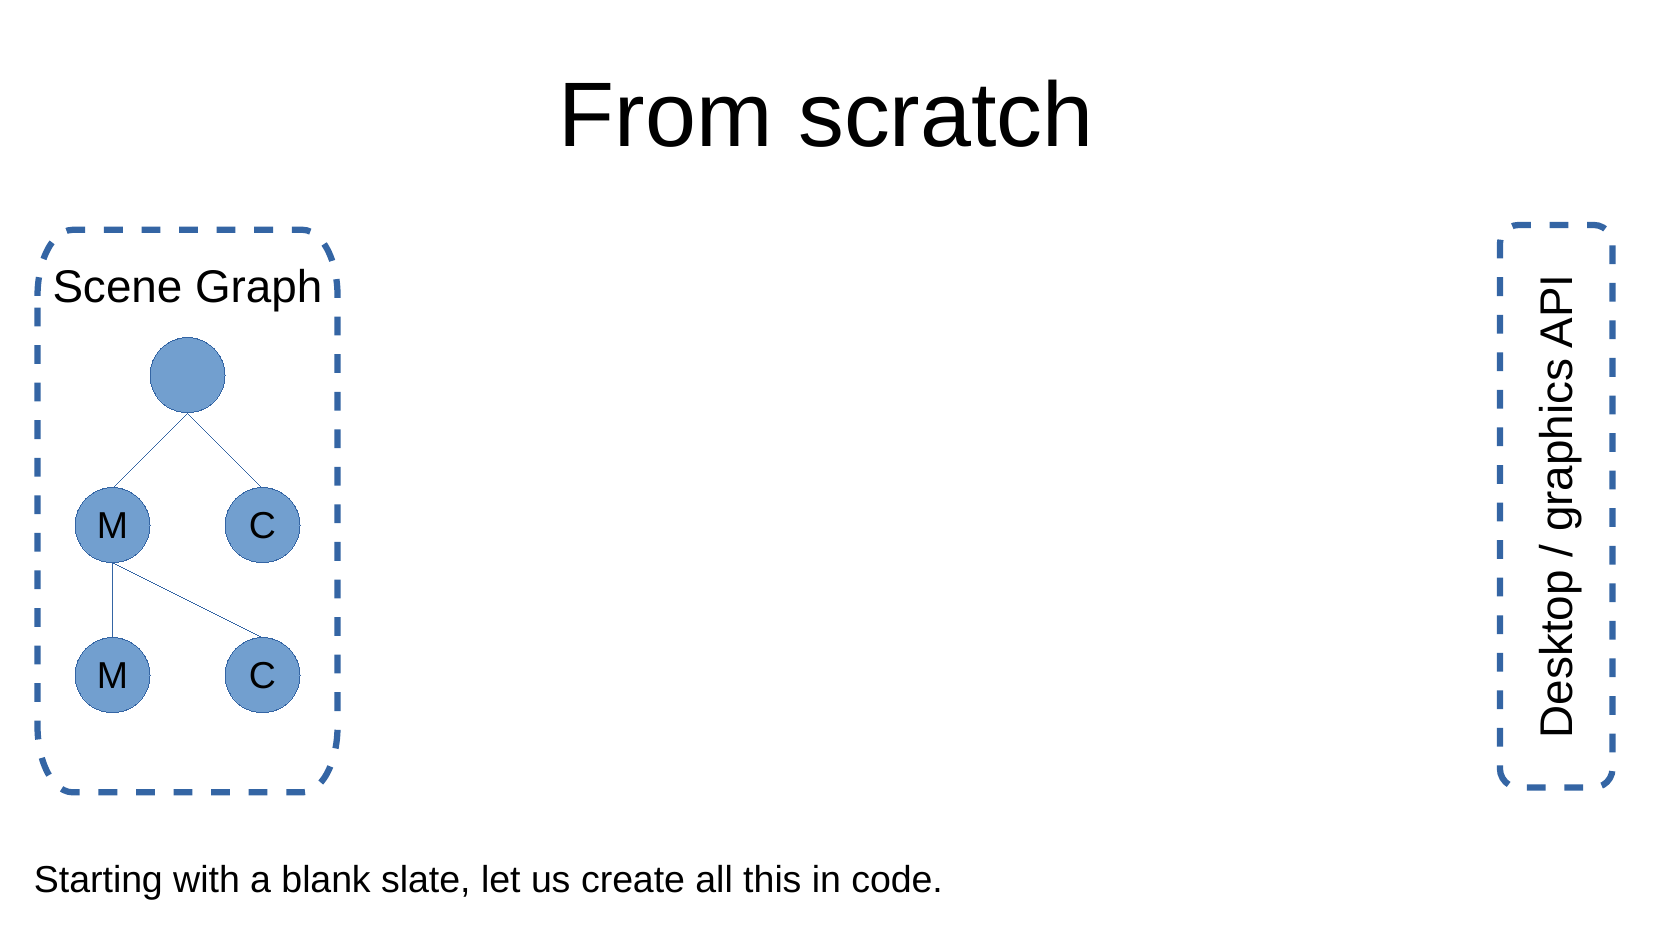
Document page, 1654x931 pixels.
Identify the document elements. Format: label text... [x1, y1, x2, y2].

text_box Desktop / graphics API [1499, 224, 1613, 788]
text_box M [75, 487, 151, 563]
text_box M [75, 637, 151, 713]
text_box C [225, 487, 301, 563]
text_box Starting with a blank slate, let us create all this in code. [33, 787, 1618, 901]
title From scratch [82, 37, 1571, 193]
text_box [150, 337, 226, 413]
text_box C [225, 637, 301, 713]
text_box Scene Graph [37, 229, 338, 787]
